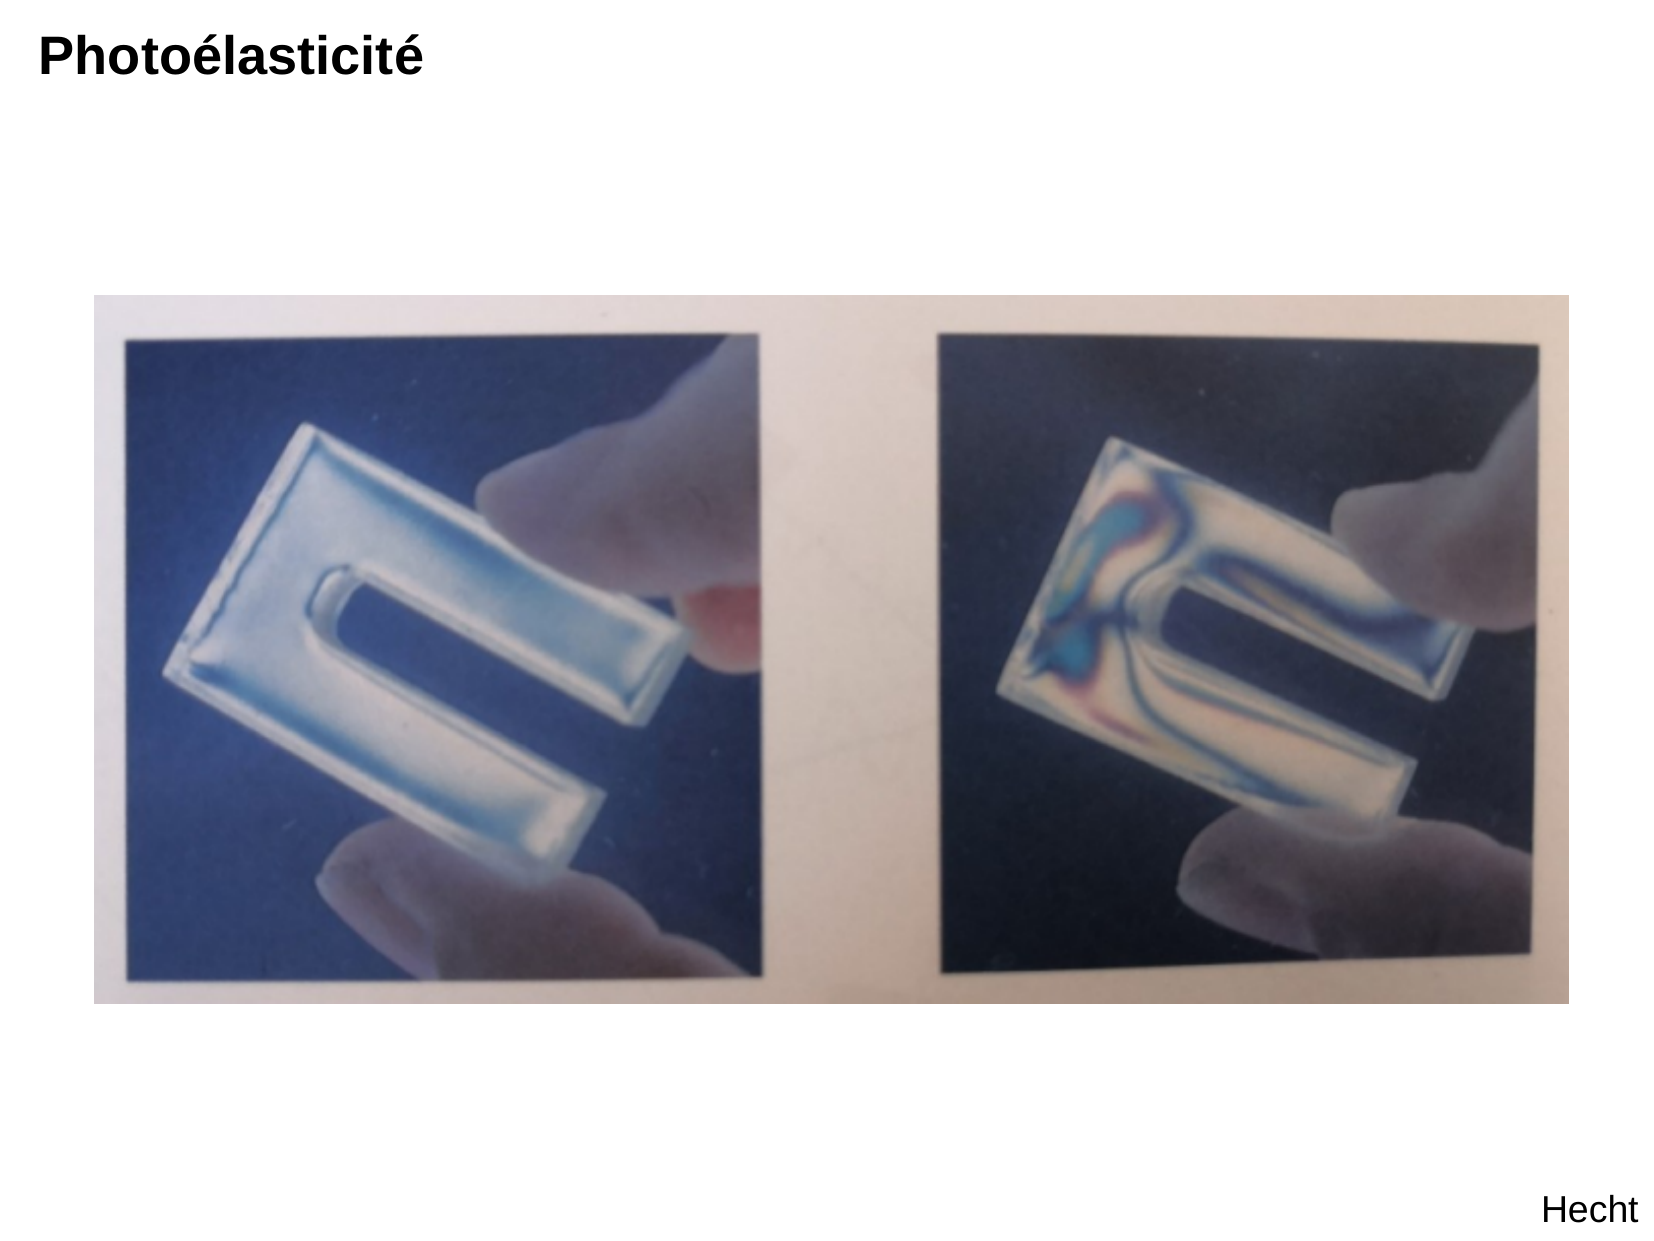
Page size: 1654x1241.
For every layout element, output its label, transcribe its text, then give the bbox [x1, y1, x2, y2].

text_box Photoélasticité [23, 17, 631, 95]
picture [94, 295, 1569, 1004]
text_box Hecht [1240, 1181, 1654, 1239]
